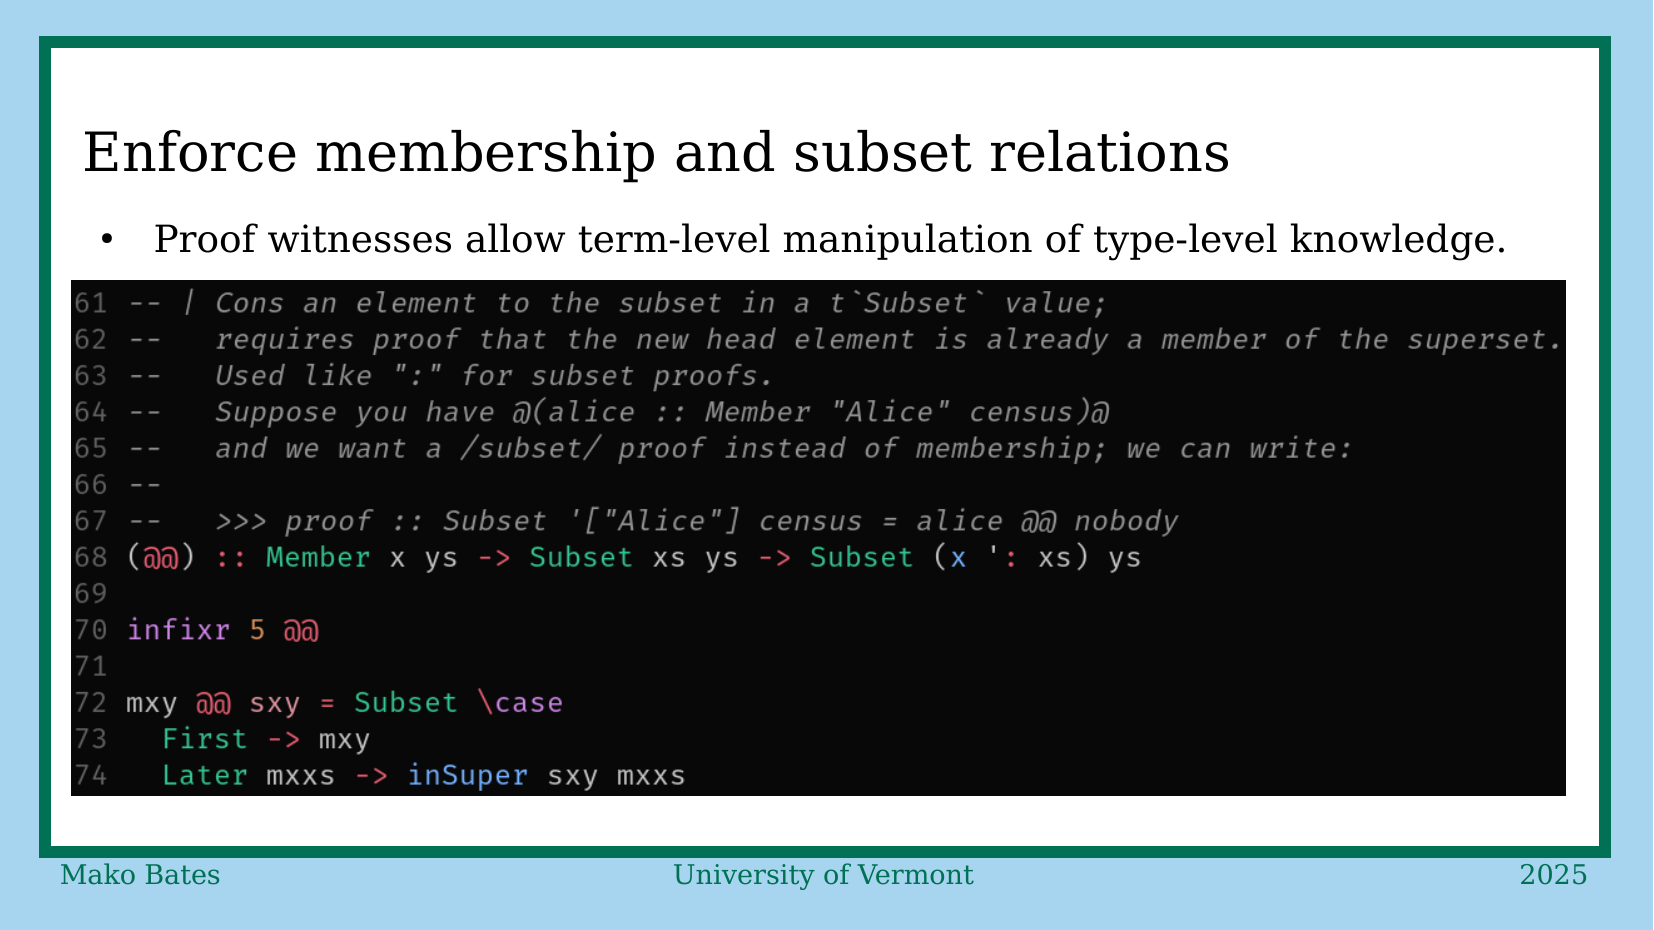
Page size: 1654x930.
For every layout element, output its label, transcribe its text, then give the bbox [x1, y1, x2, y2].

list Proof witnesses allow term-level manipulation of type-level knowledge. [82, 217, 1571, 777]
picture [71, 280, 1566, 797]
text_box [687, 864, 691, 877]
title Enforce membership and subset relations [82, 101, 1571, 205]
